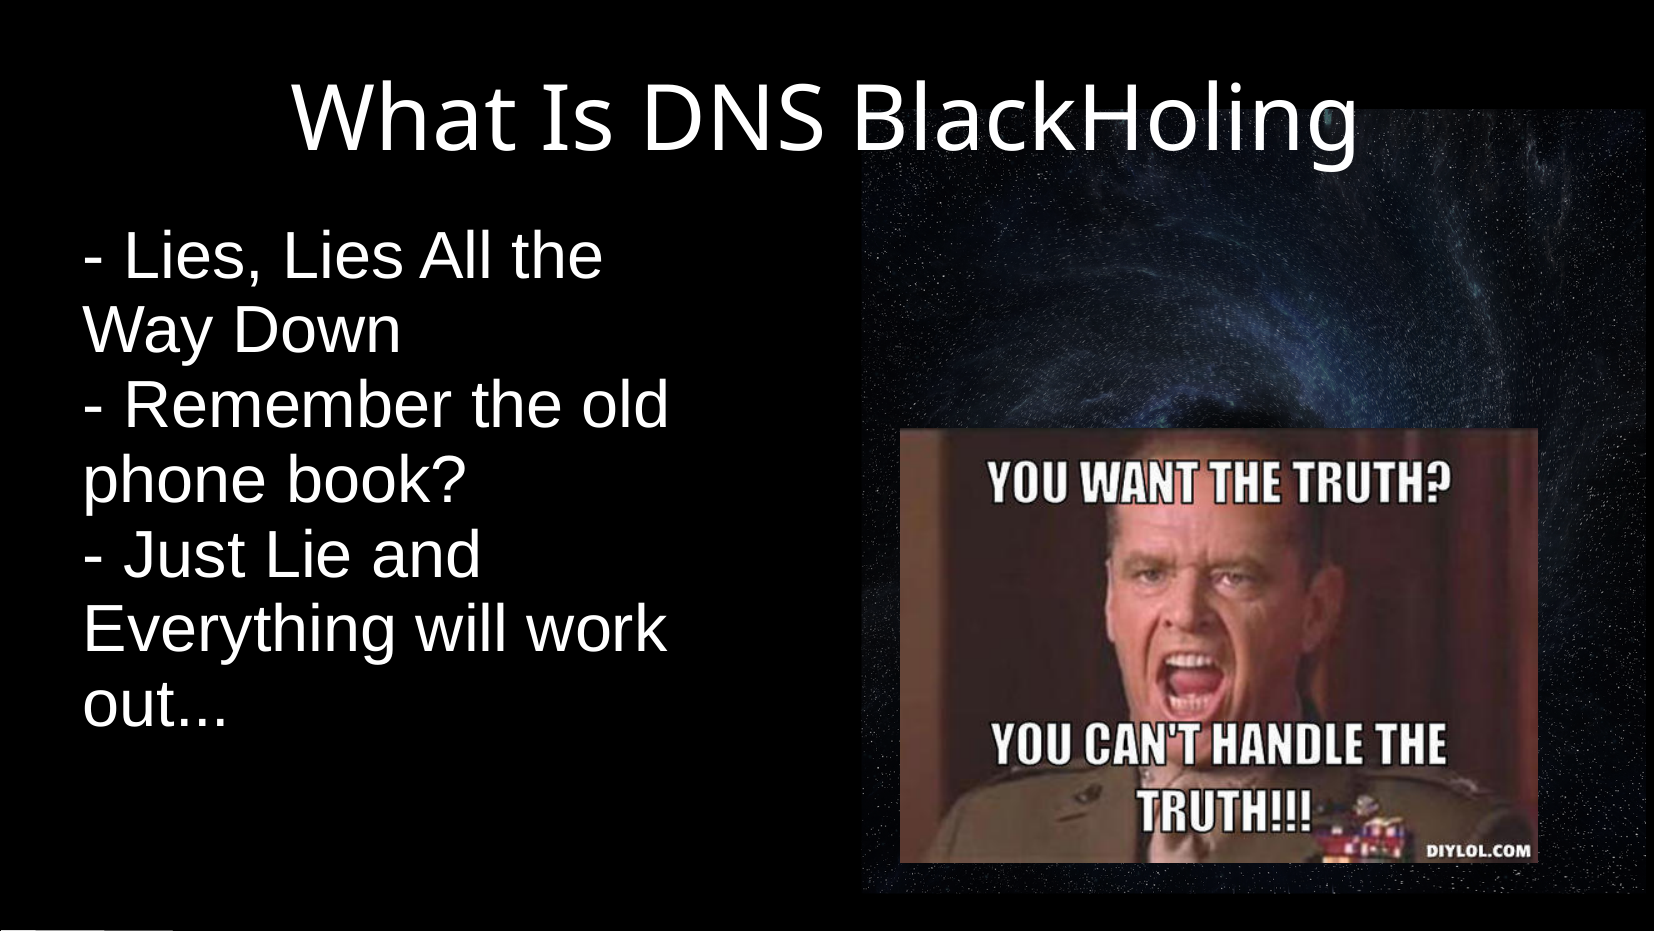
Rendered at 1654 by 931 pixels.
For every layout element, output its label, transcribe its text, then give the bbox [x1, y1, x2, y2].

subtitle - Lies, Lies All the Way Down - Remember the old phone book? - Just Lie and Everything will work out... [82, 217, 751, 826]
picture [818, 75, 1654, 931]
title What Is DNS BlackHoling [82, 37, 1571, 193]
text_box [0, 0, 1654, 931]
